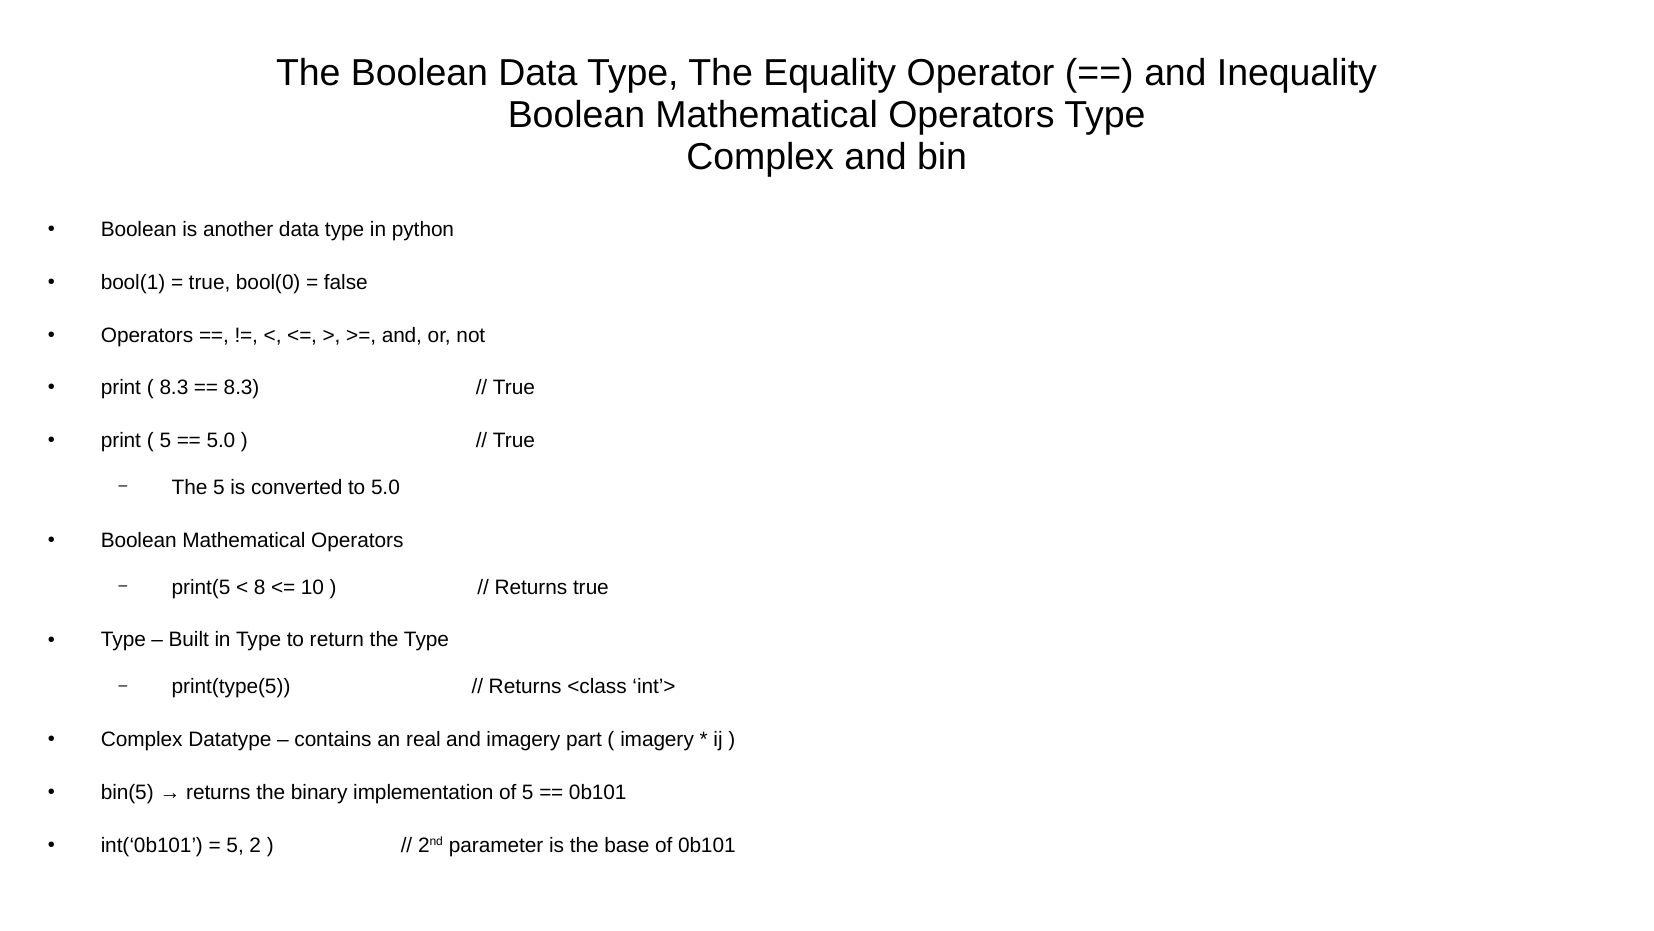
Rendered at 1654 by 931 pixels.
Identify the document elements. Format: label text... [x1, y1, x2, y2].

title The Boolean Data Type, The Equality Operator (==) and Inequality Boolean Mathematical Operators Type Complex and bin [82, 0, 1571, 217]
list Boolean is another data type in python bool(1) = true, bool(0) = false Operators ==, !=, <, <=, >, >=, and, or, not print ( 8.3 == 8.3) // True print ( 5 == 5.0 ) // True The 5 is converted to 5.0 Boolean Mathematical Operators print(5 < 8 <= 10 ) // Returns true Type – Built in Type to return the Type print(type(5)) // Returns <class ‘int’> Complex Datatype – contains an real and imagery part ( imagery * ij ) bin(5) → returns the binary implementation of 5 == 0b101 int(‘0b101’) = 5, 2 ) // 2nd parameter is the base of 0b101 [30, 217, 1571, 901]
